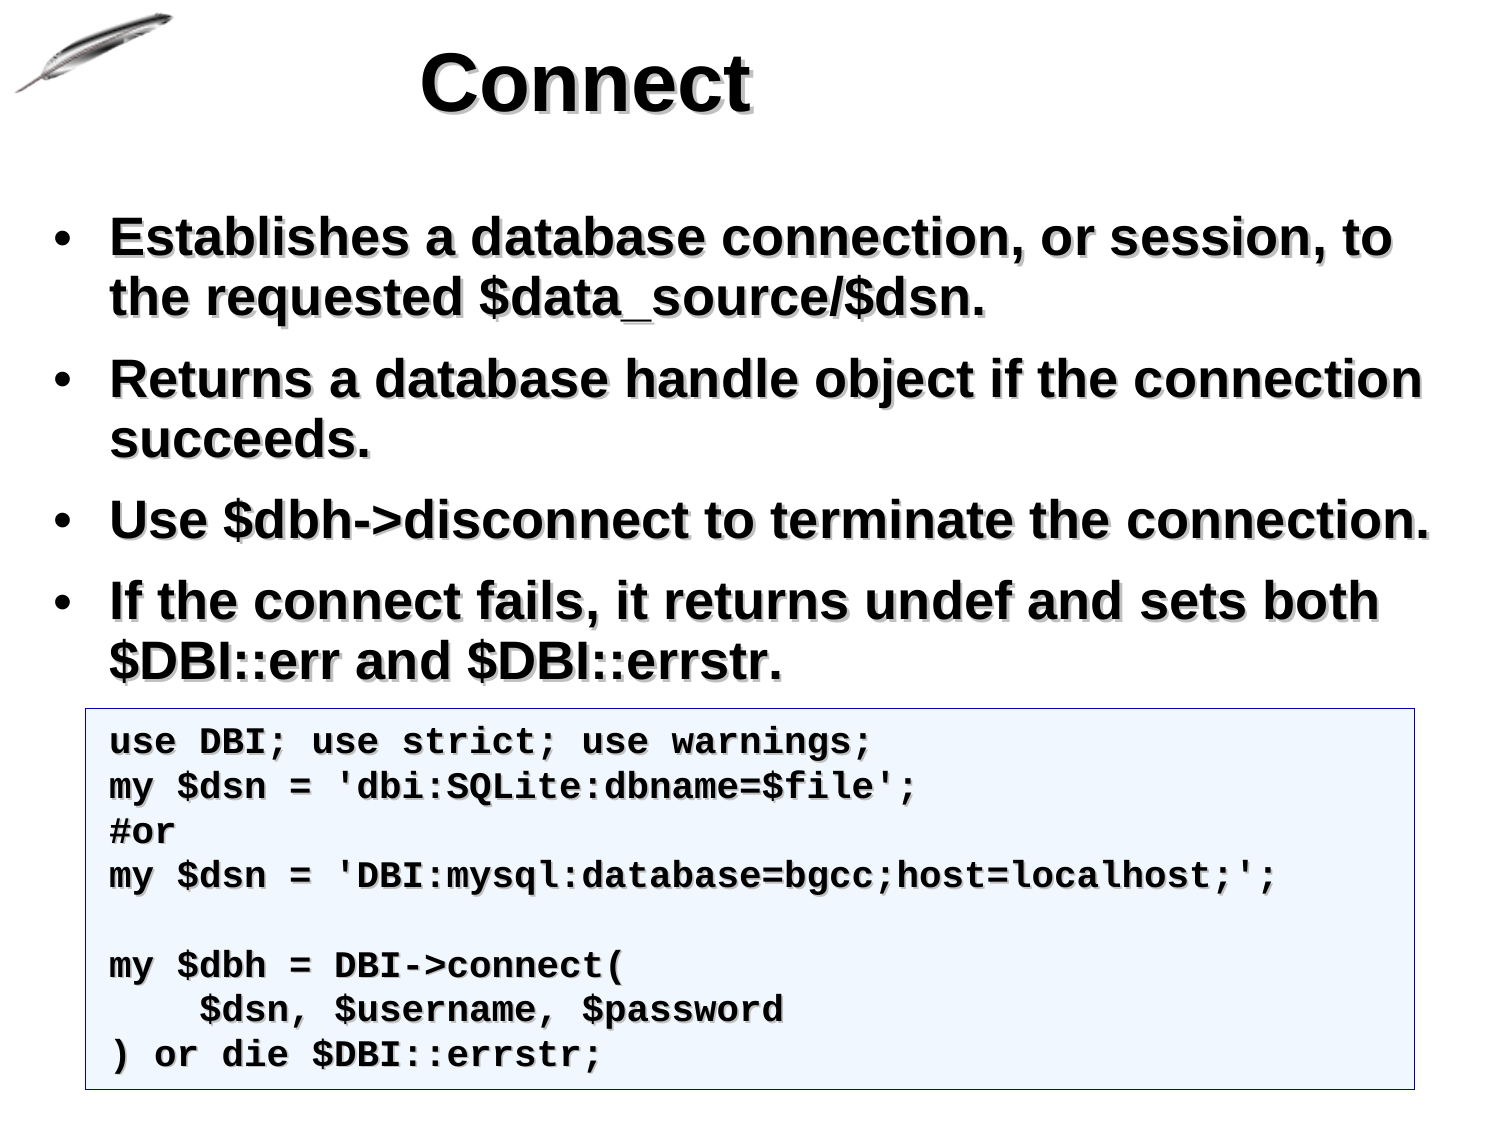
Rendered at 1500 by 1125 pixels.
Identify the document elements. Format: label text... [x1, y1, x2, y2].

text_box use DBI; use strict; use warnings; my $dsn = 'dbi:SQLite:dbname=$file'; #or my $dsn = 'DBI:mysql:database=bgcc;host=localhost;'; my $dbh = DBI->connect( $dsn, $username, $password ) or die $DBI::errstr; [85, 708, 1415, 1090]
list Establishes a database connection, or session, to the requested $data_source/$dsn. Returns a database handle object if the connection succeeds. Use $dbh->disconnect to terminate the connection. If the connect fails, it returns undef and sets both $DBI::err and $DBI::errstr. [53, 207, 1447, 1084]
picture [11, 11, 179, 95]
title Connect [419, 0, 1459, 176]
